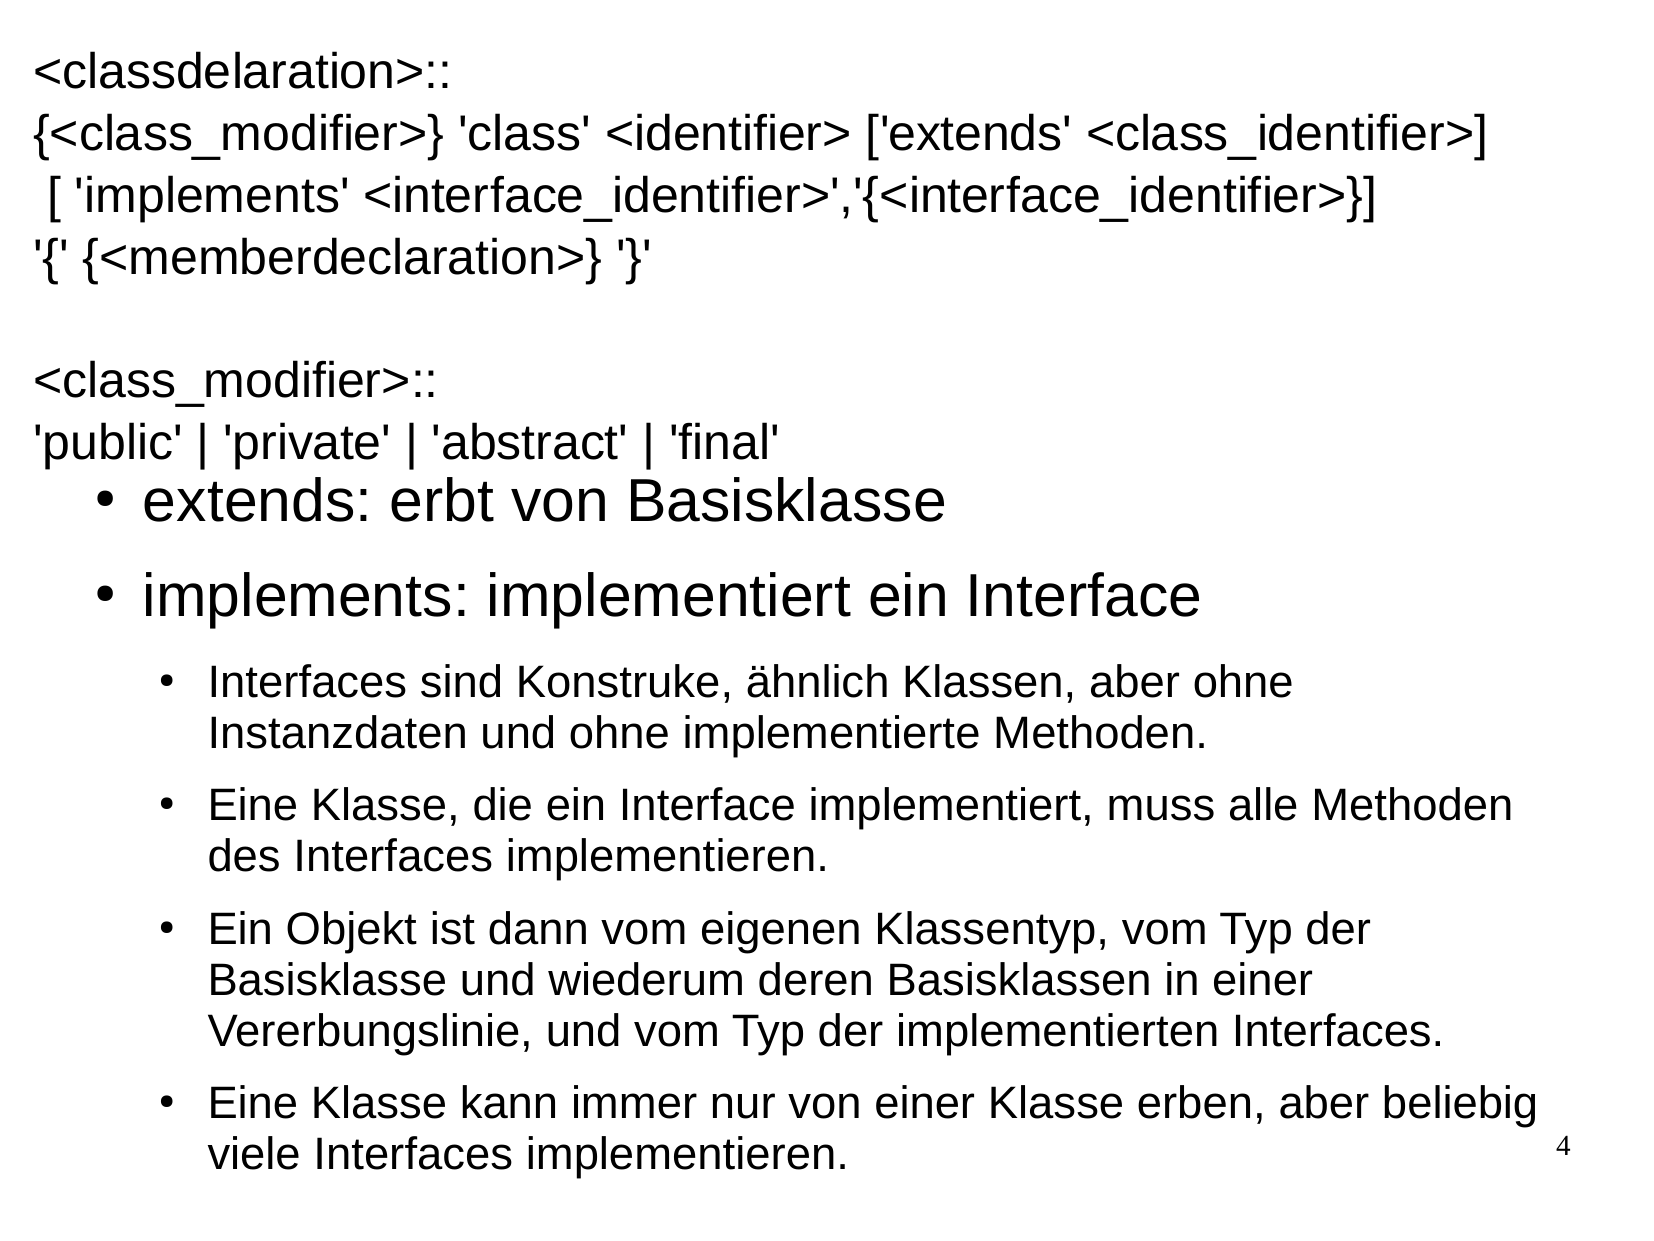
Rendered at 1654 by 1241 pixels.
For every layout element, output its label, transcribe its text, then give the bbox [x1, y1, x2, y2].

list extends: erbt von Basisklasse implements: implementiert ein Interface Interfaces sind Konstruke, ähnlich Klassen, aber ohne Instanzdaten und ohne implementierte Methoden. Eine Klasse, die ein Interface implementiert, muss alle Methoden des Interfaces implementieren. Ein Objekt ist dann vom eigenen Klassentyp, vom Typ der Basisklasse und wiederum deren Basisklassen in einer Vererbungslinie, und vom Typ der implementierten Interfaces. Eine Klasse kann immer nur von einer Klasse erben, aber beliebig viele Interfaces implementieren. [78, 466, 1567, 1186]
chart [32, 41, 1586, 504]
